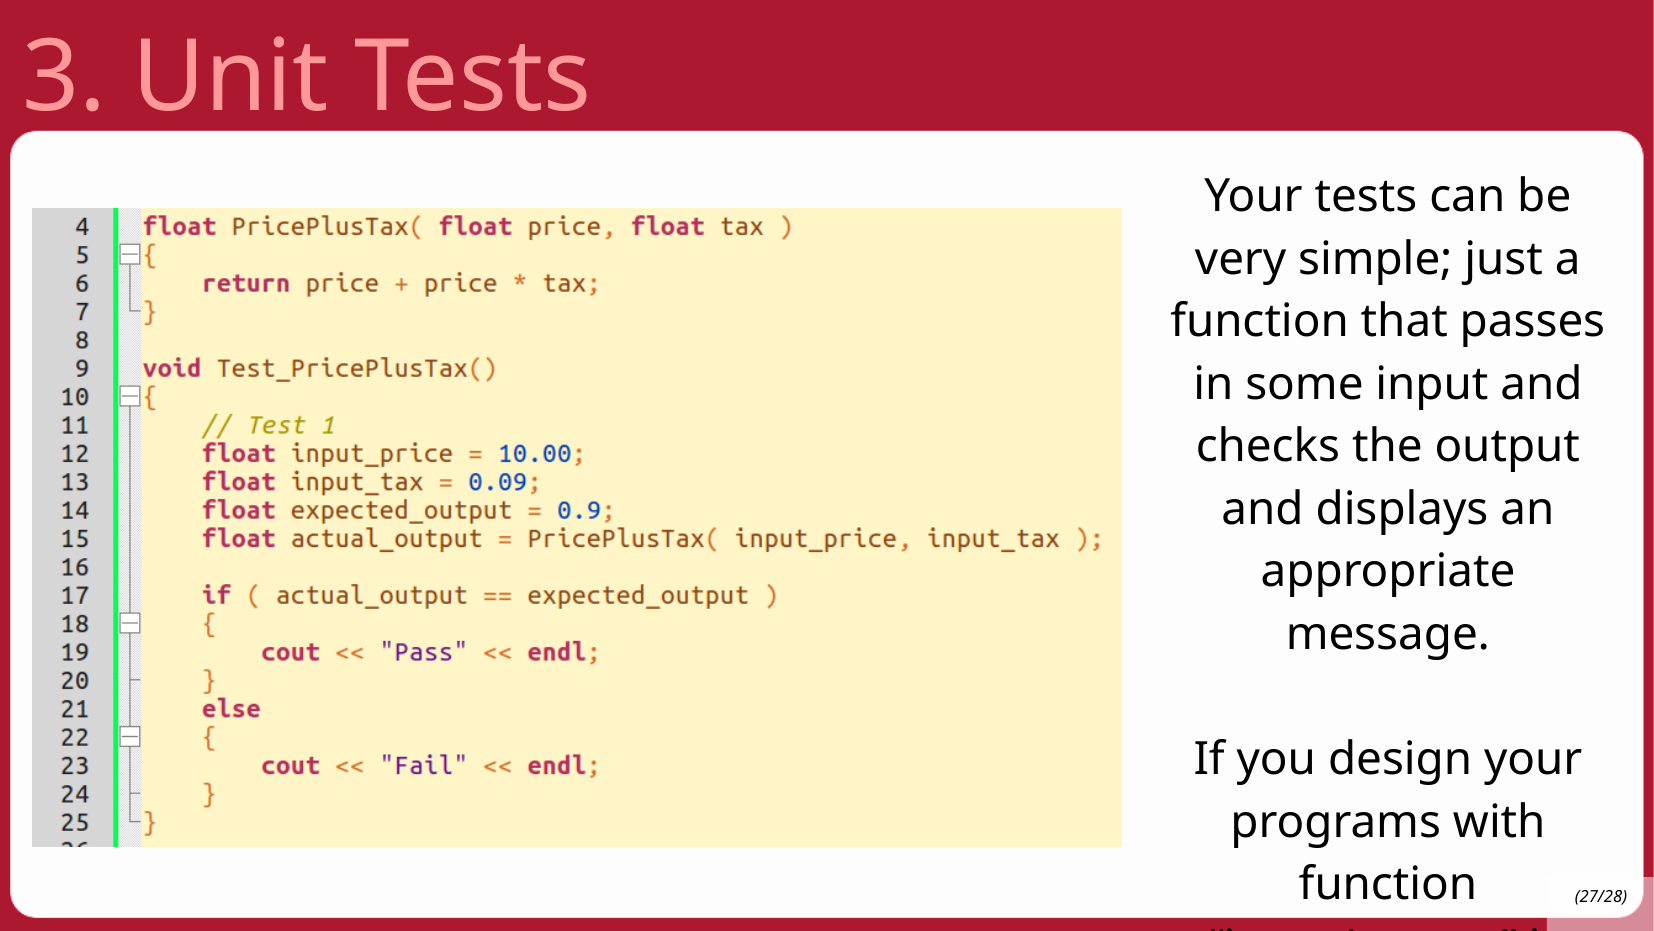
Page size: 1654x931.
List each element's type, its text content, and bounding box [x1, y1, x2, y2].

picture [1429, 892, 1441, 896]
picture [0, 0, 1654, 931]
picture [1322, 892, 1333, 896]
text_box Your tests can be very simple; just a function that passes in some input and checks the output and displays an appropriate message. If you design your programs with function “input/output” in mind, your functions will be more testable. [1143, 155, 1633, 892]
title 3. Unit Tests [22, 7, 1511, 136]
text_box (<number>/28) [1546, 877, 1654, 931]
